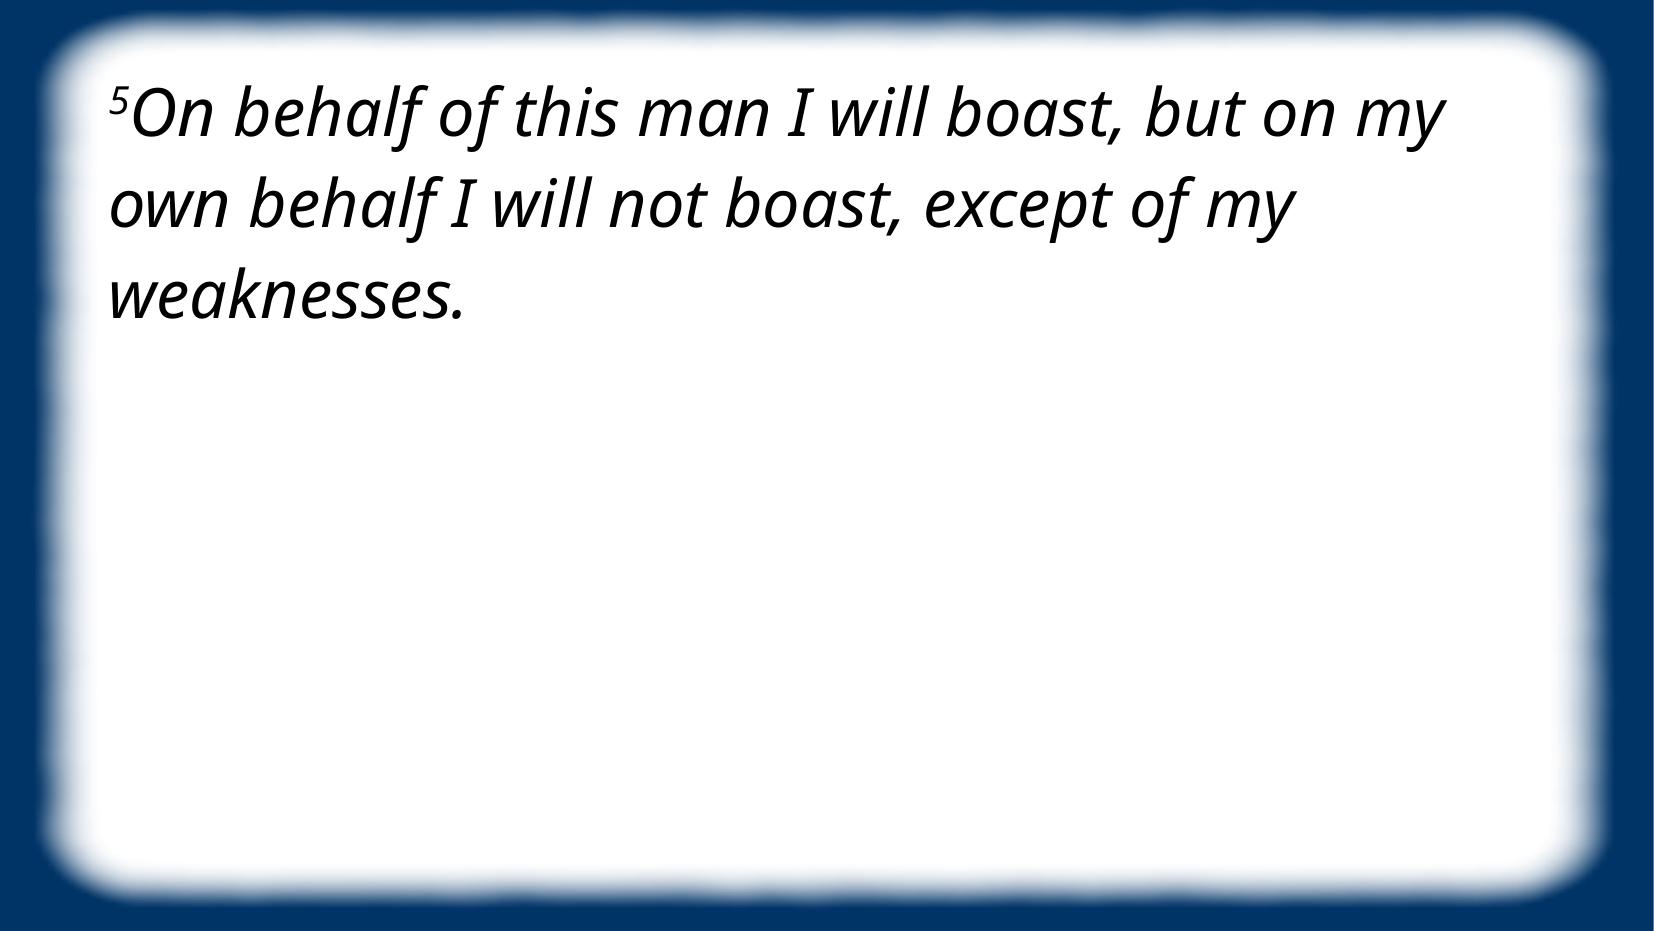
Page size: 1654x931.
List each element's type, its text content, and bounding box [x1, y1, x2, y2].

picture [0, 0, 1654, 931]
text_box 5On behalf of this man I will boast, but on my own behalf I will not boast, except of my weaknesses. [93, 57, 1577, 361]
